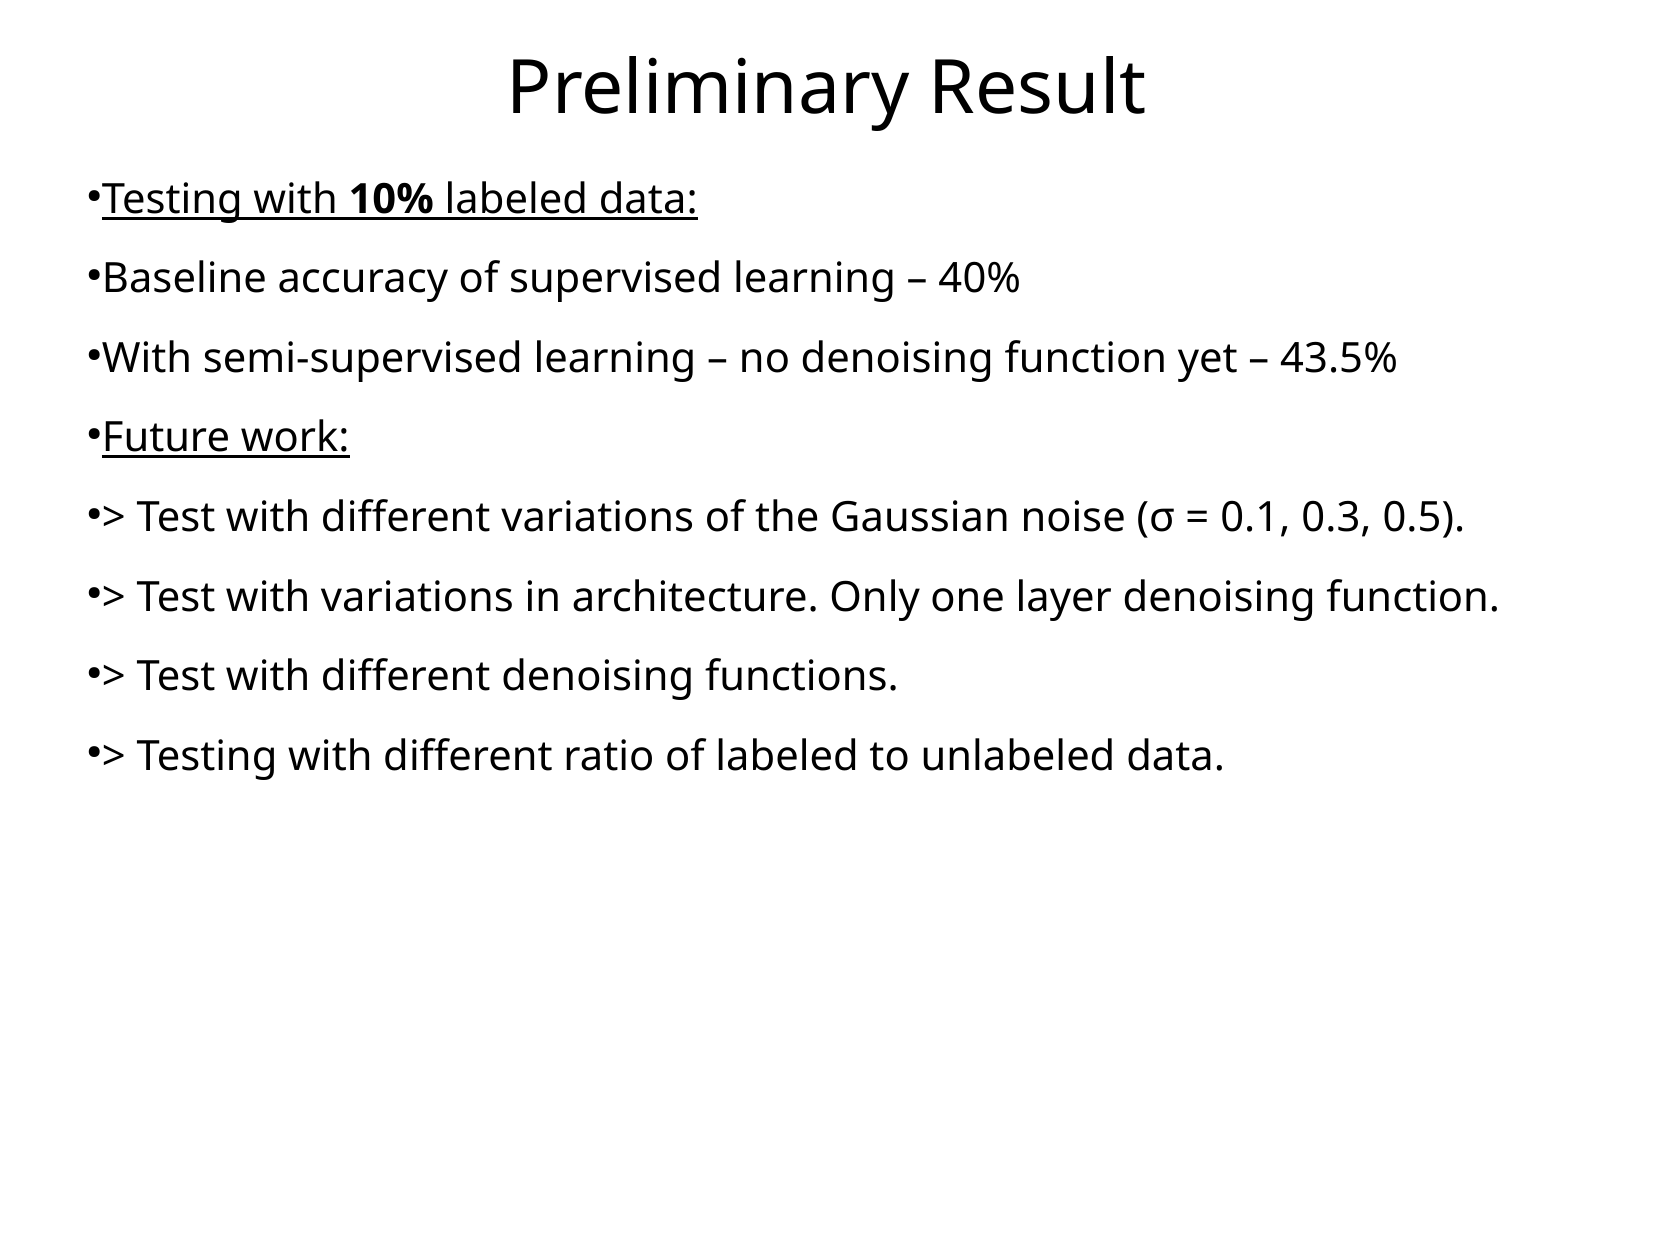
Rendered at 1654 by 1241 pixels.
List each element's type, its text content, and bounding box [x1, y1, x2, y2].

list Testing with 10% labeled data: Baseline accuracy of supervised learning – 40% With semi-supervised learning – no denoising function yet – 43.5% Future work: > Test with different variations of the Gaussian noise (σ = 0.1, 0.3, 0.5). > Test with variations in architecture. Only one layer denoising function. > Test with different denoising functions. > Testing with different ratio of labeled to unlabeled data. [86, 171, 1576, 991]
title Preliminary Result [82, 17, 1571, 151]
